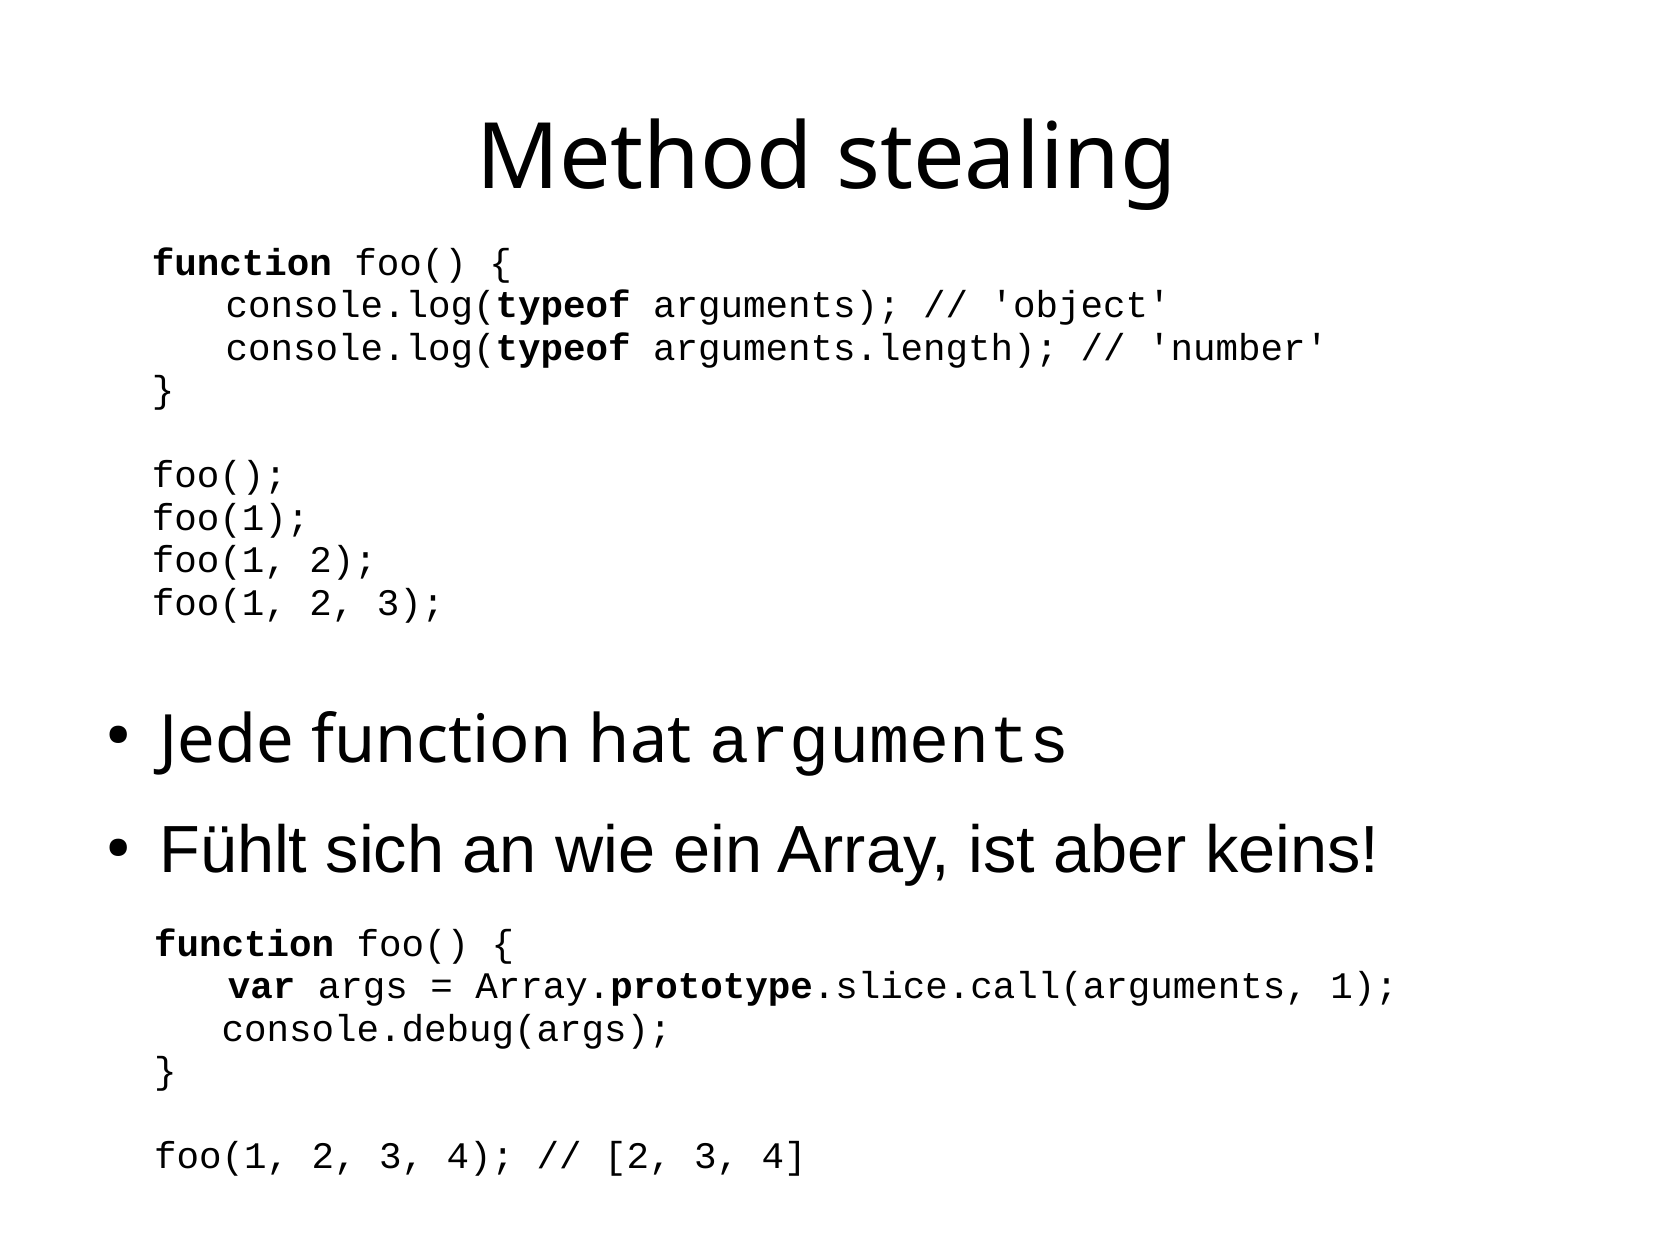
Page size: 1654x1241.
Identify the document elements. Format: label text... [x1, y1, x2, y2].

list Jede function hat arguments Fühlt sich an wie ein Array, ist aber keins! [88, 690, 1577, 898]
text_box function foo() { var args = Array.prototype.slice.call(arguments, 1); console.debug(args); } foo(1, 2, 3, 4); // [2, 3, 4] [139, 917, 1460, 1188]
text_box function foo() { console.log(typeof arguments); // 'object' console.log(typeof arguments.length); // 'number' } foo(); foo(1); foo(1, 2); foo(1, 2, 3); [137, 236, 1457, 634]
title Method stealing [82, 49, 1571, 257]
